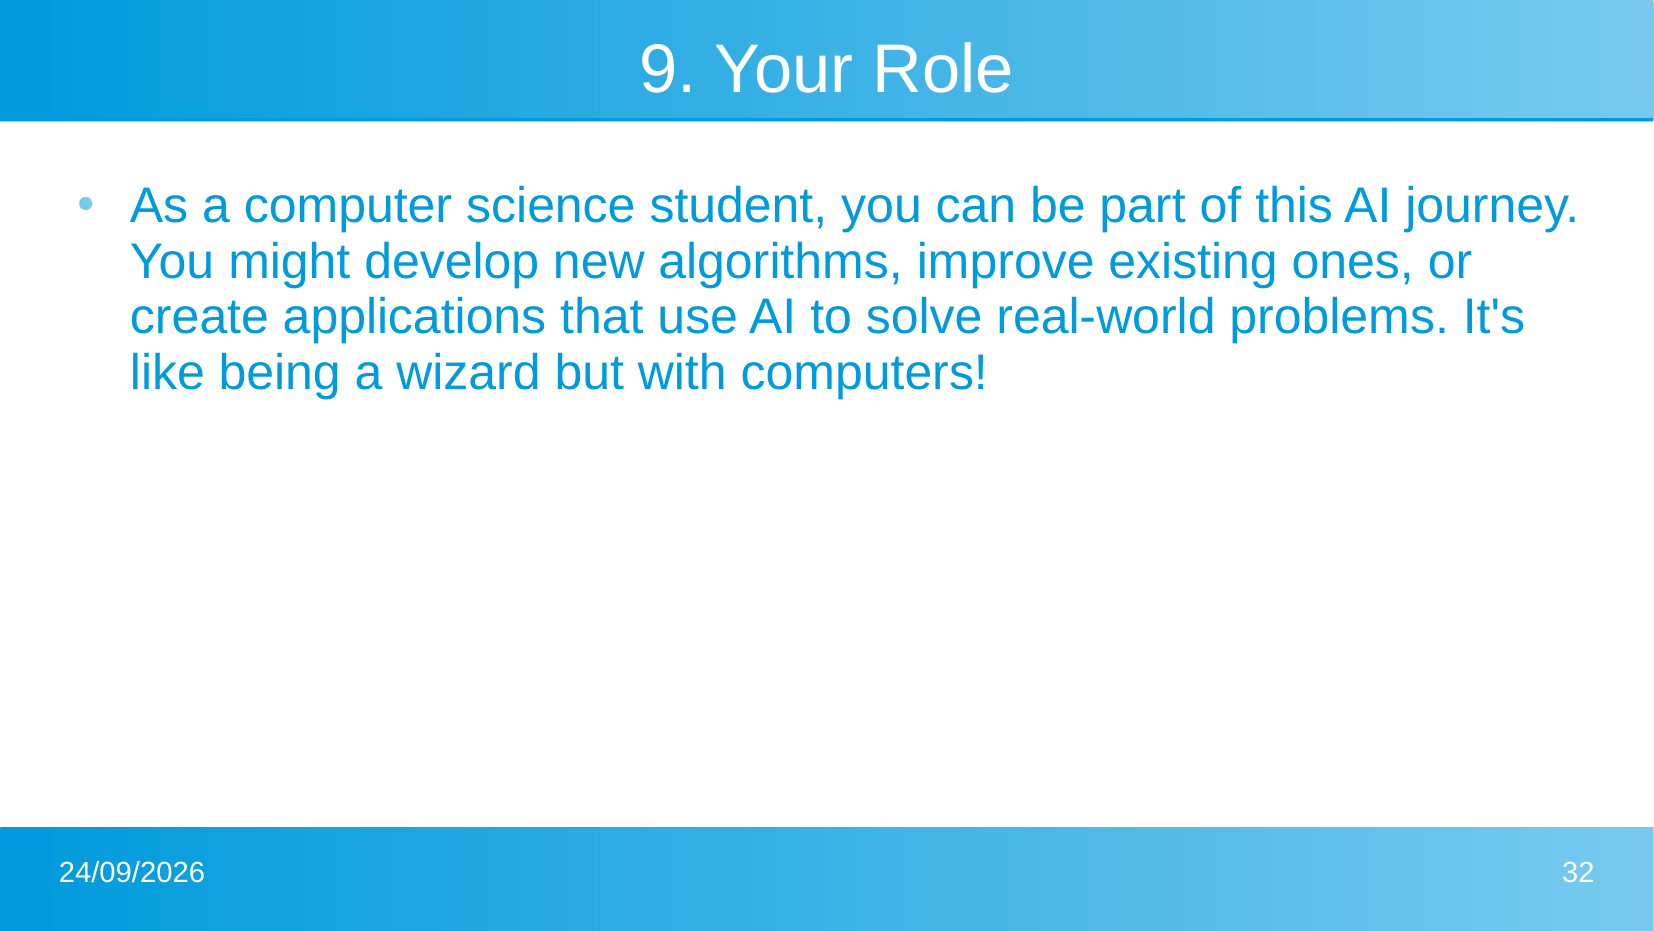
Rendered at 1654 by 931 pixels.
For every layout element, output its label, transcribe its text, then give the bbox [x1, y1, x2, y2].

list As a computer science student, you can be part of this AI journey. You might develop new algorithms, improve existing ones, or create applications that use AI to solve real-world problems. It's like being a wizard but with computers! [59, 177, 1595, 768]
title 9. Your Role [59, 29, 1595, 108]
